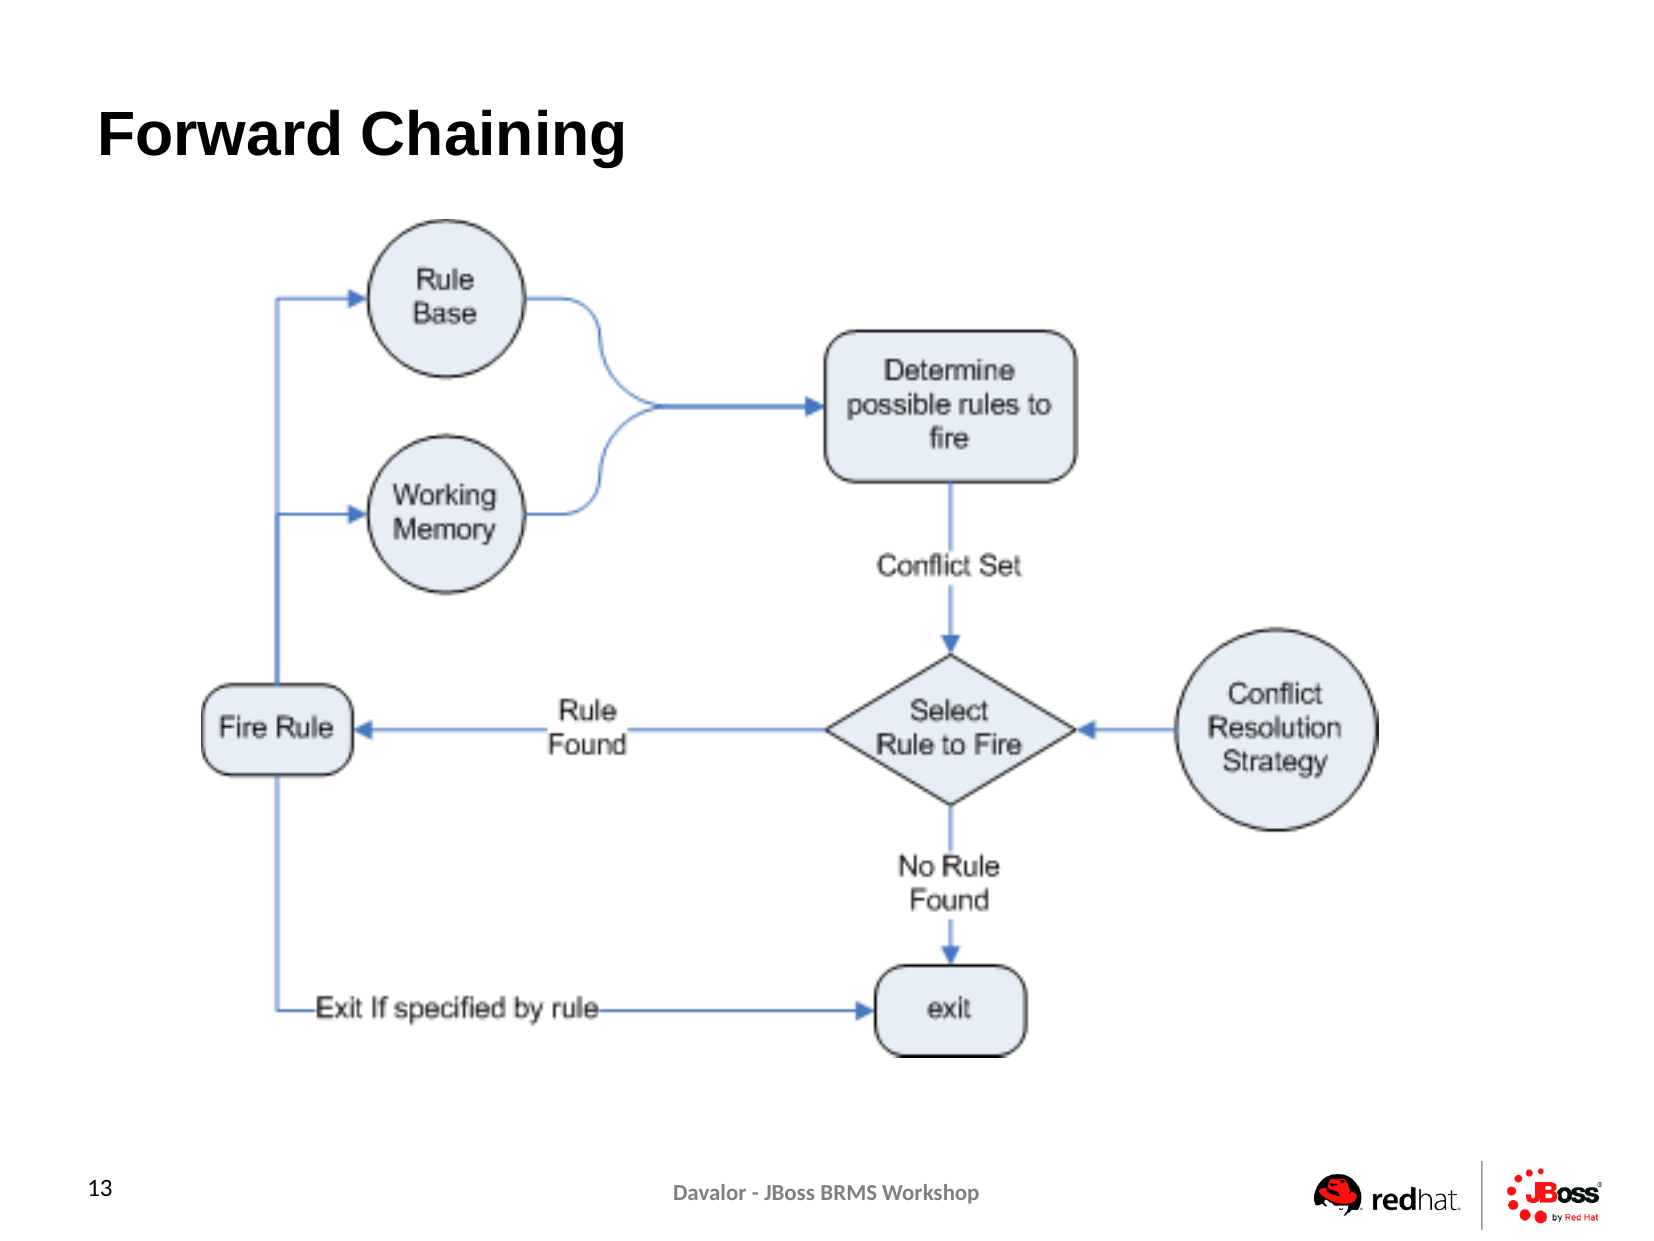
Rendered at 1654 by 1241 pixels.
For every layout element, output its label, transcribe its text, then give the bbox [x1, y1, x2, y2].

title Forward Chaining [82, 95, 1571, 226]
picture [1314, 1161, 1602, 1230]
picture [201, 219, 1379, 1058]
